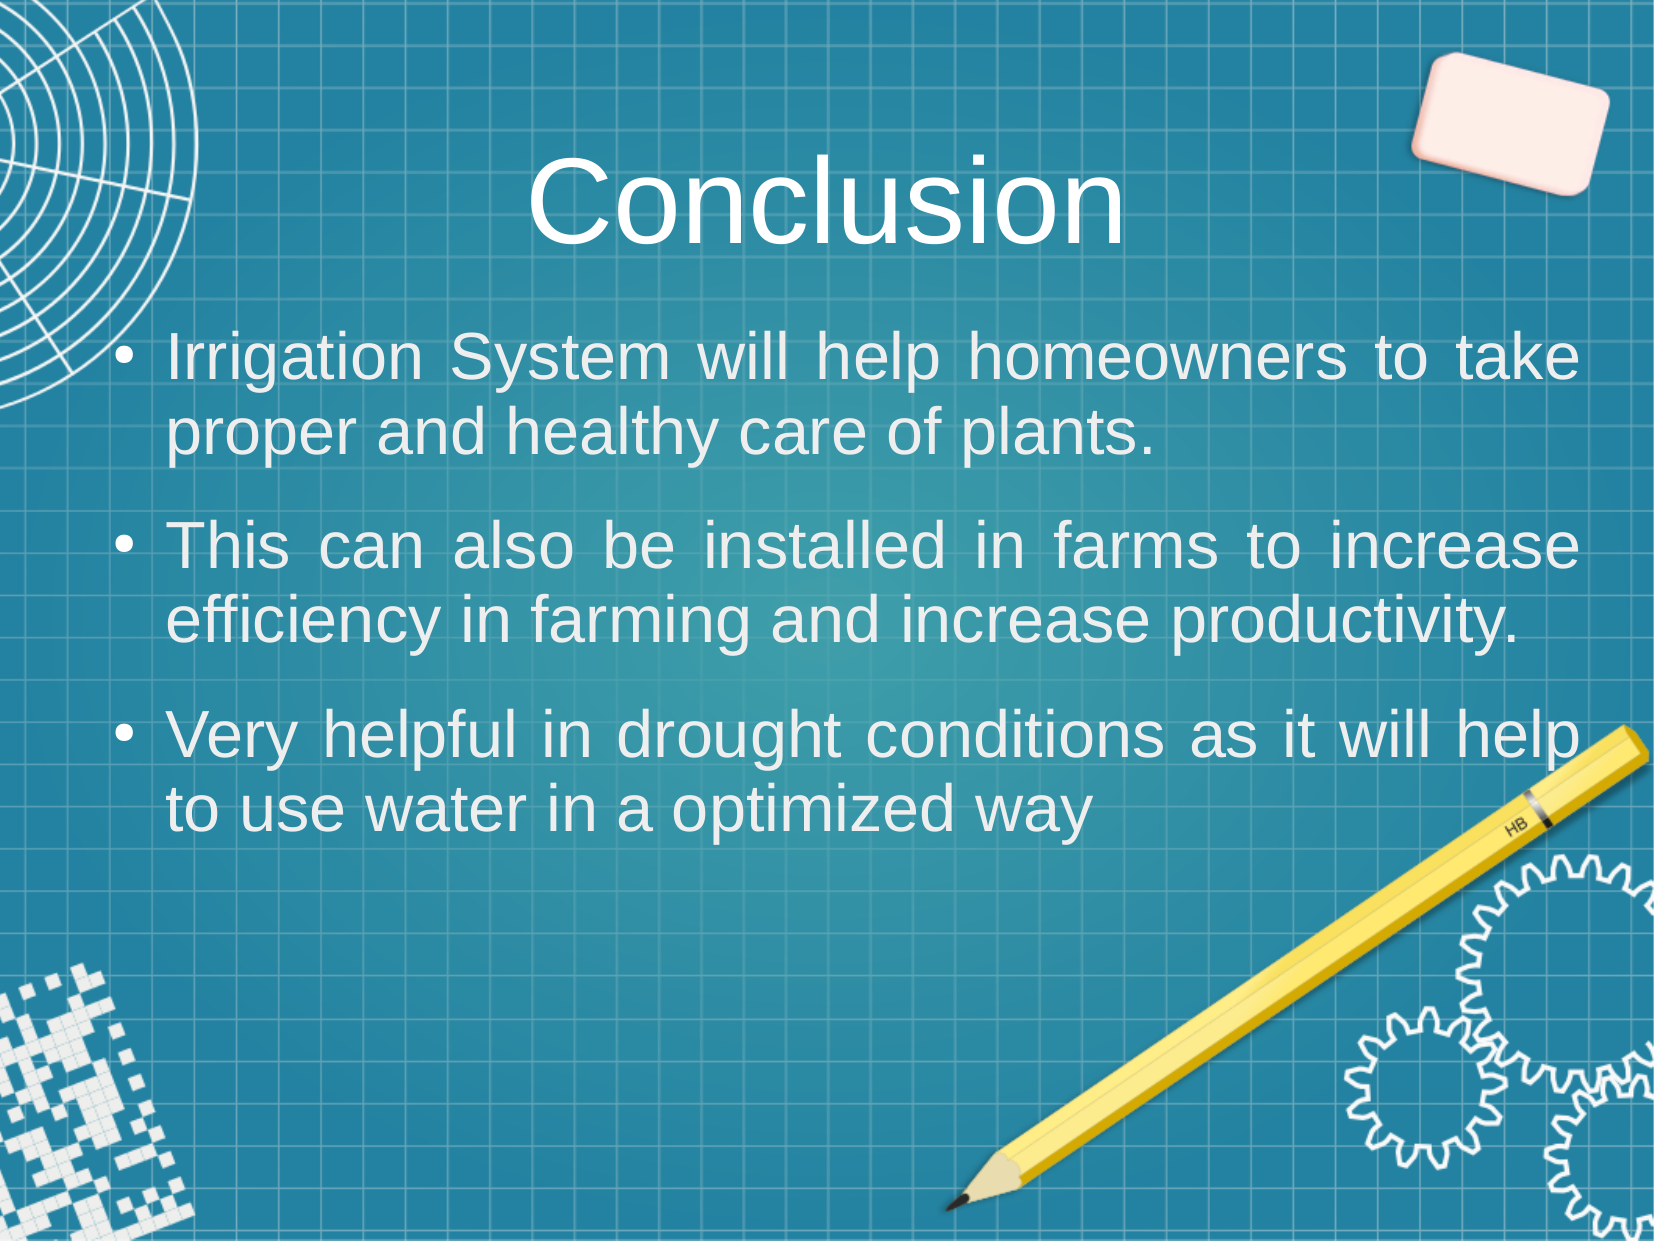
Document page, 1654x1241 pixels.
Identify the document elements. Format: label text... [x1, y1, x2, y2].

title Conclusion [82, 59, 1571, 343]
picture [0, 0, 1654, 1241]
list Irrigation System will help homeowners to take proper and healthy care of plants. This can also be installed in farms to increase efficiency in farming and increase productivity. Very helpful in drought conditions as it will help to use water in a optimized way [94, 318, 1583, 922]
